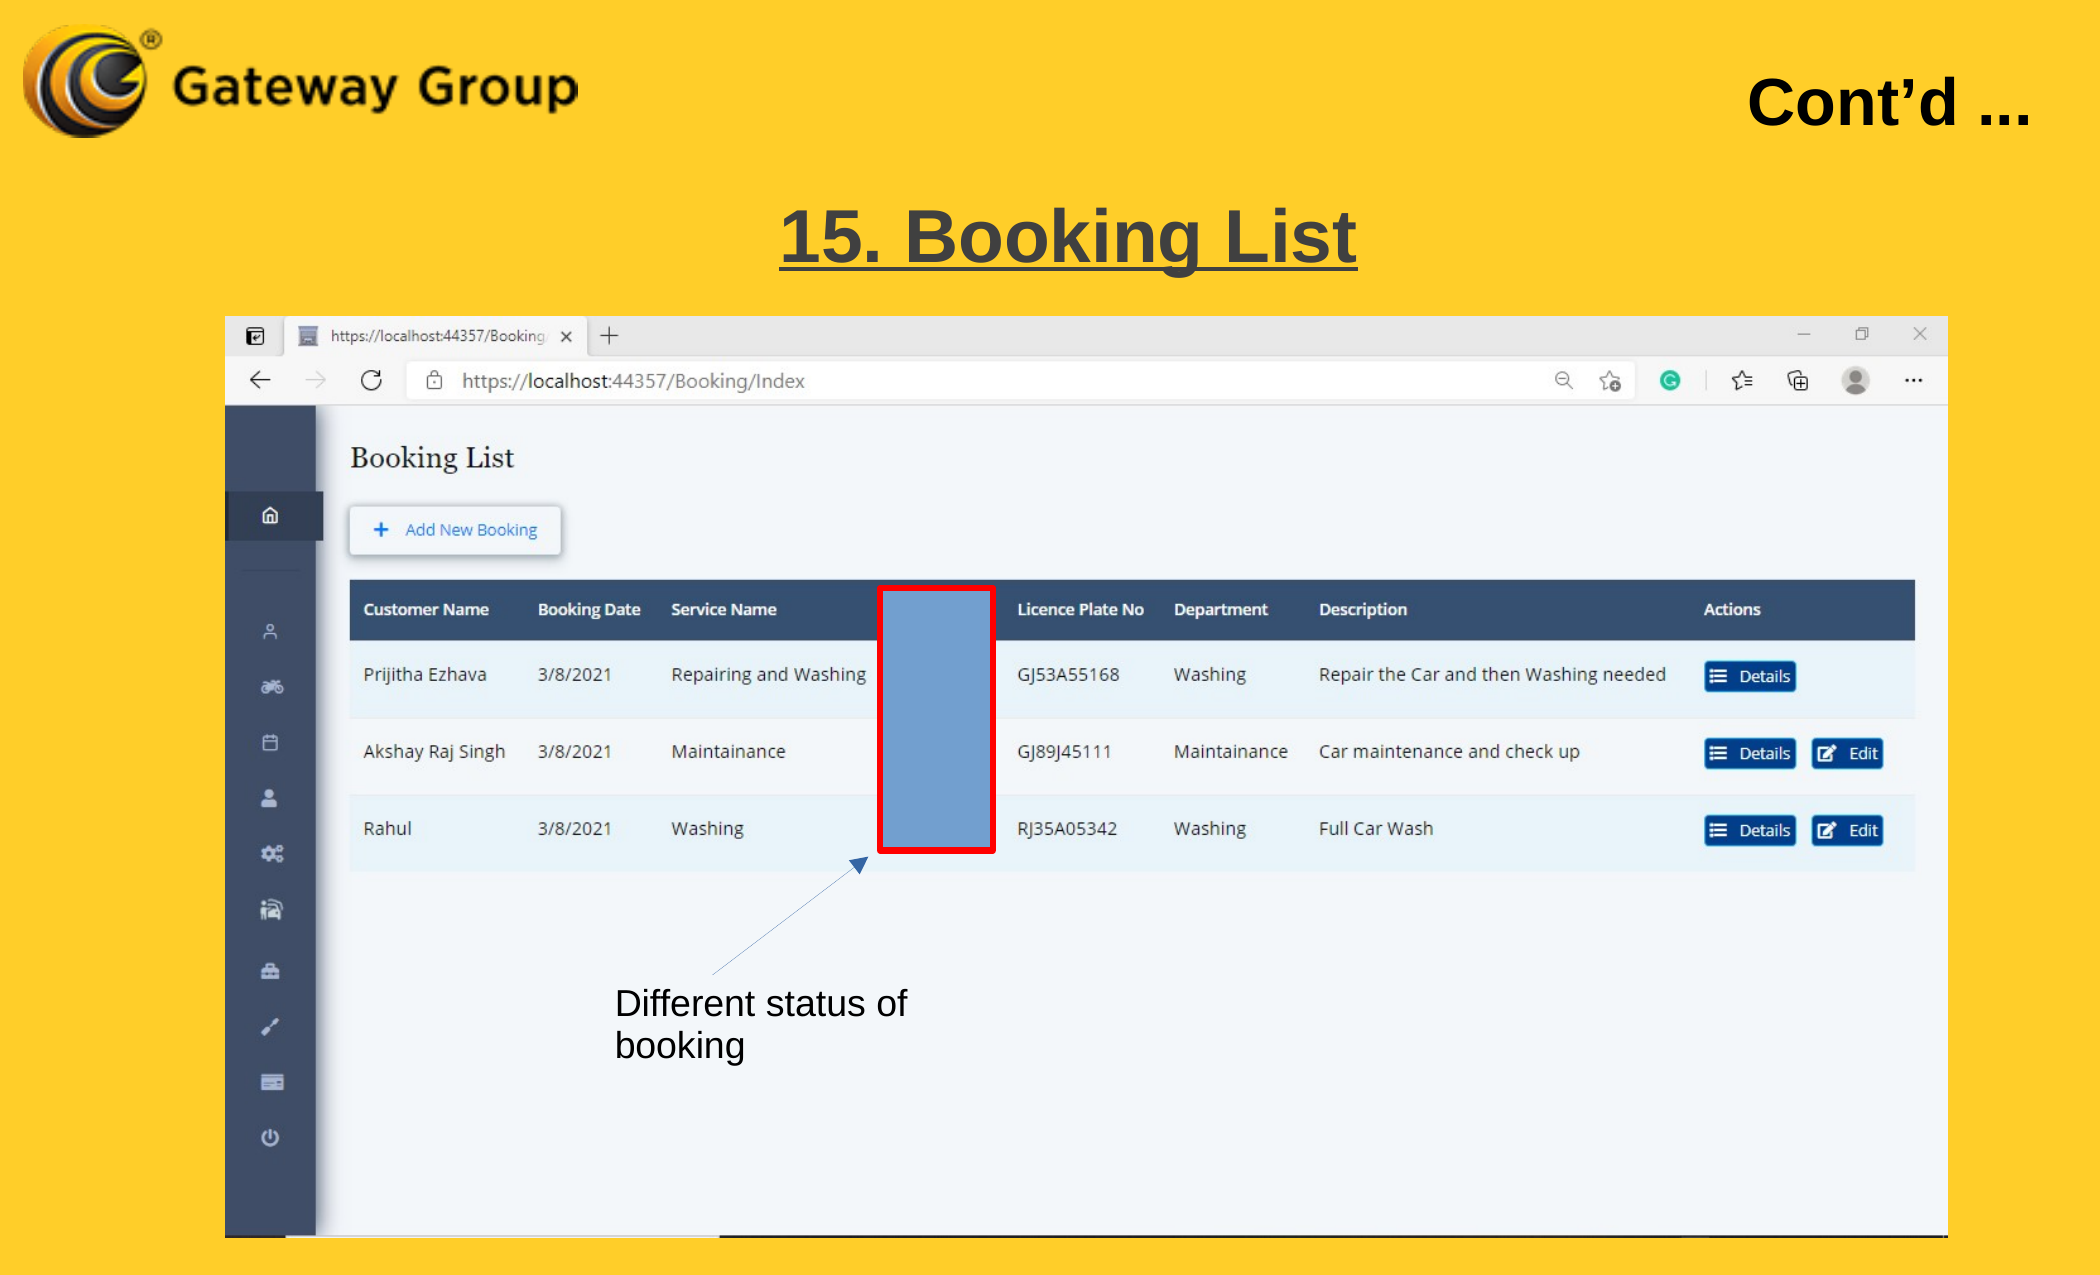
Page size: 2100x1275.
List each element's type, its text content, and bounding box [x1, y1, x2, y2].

picture [225, 316, 1948, 1238]
text_box Different status of booking [600, 975, 1013, 1074]
text_box Cont’d ... [1732, 57, 2063, 147]
text_box 15. Booking List [712, 187, 1426, 316]
text_box [880, 588, 993, 851]
picture [23, 24, 578, 138]
